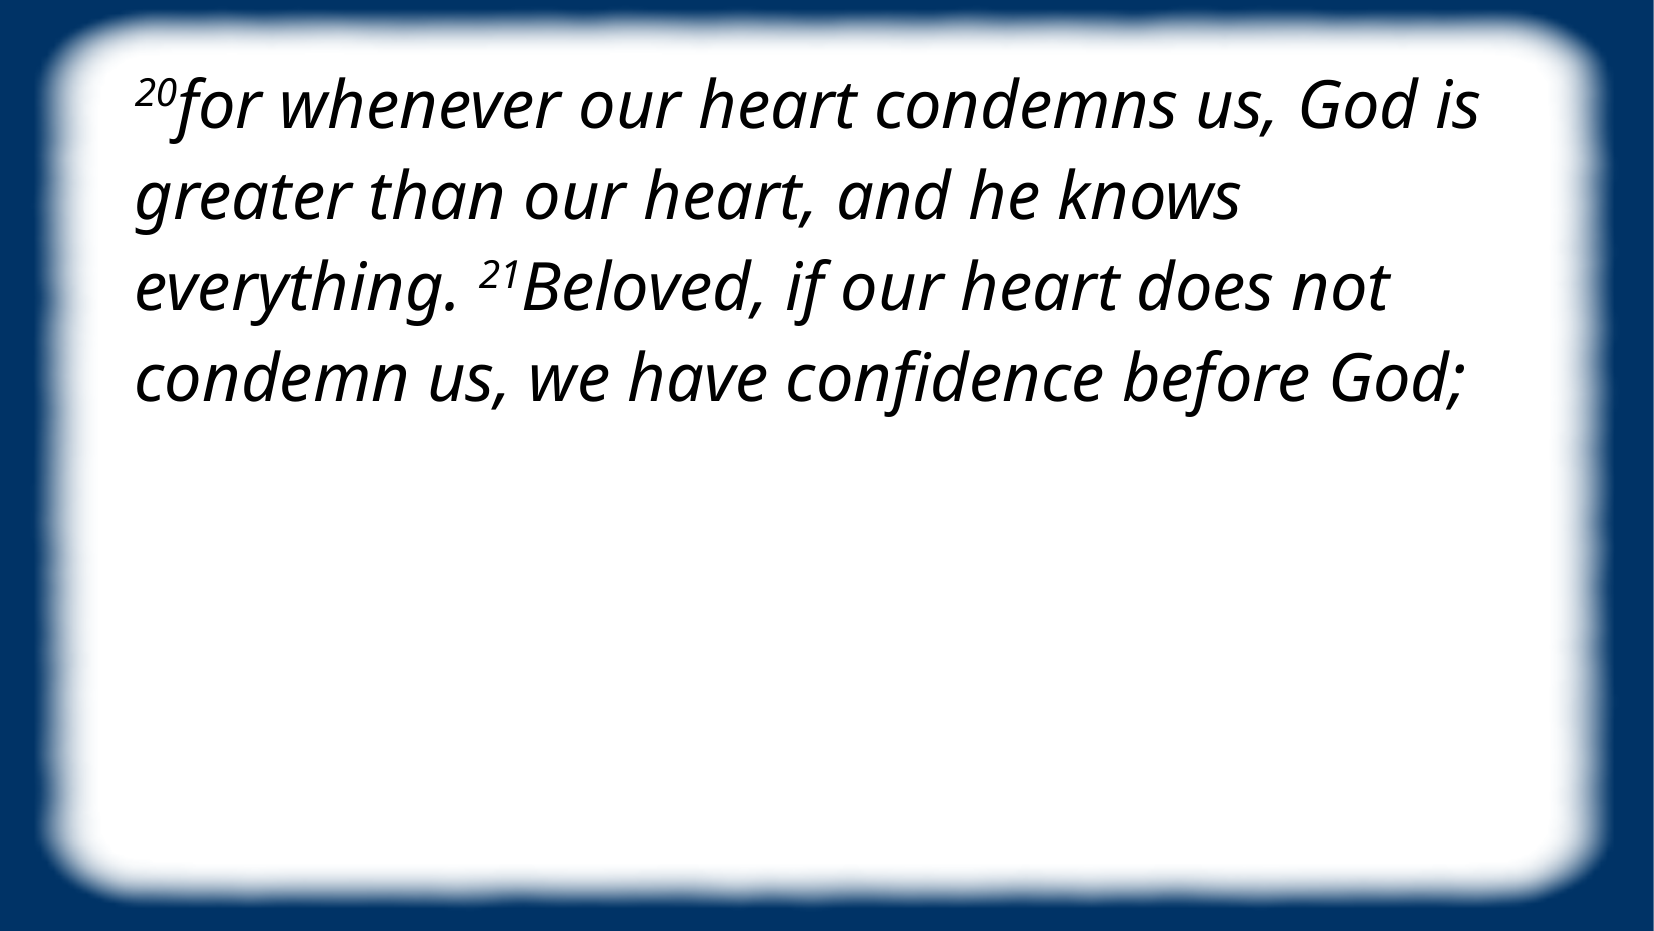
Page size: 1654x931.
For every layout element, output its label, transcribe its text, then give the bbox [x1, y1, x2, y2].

picture [0, 0, 1654, 931]
text_box 20for whenever our heart condemns us, God is greater than our heart, and he knows everything. 21Beloved, if our heart does not condemn us, we have confidence before God; [120, 50, 1531, 421]
